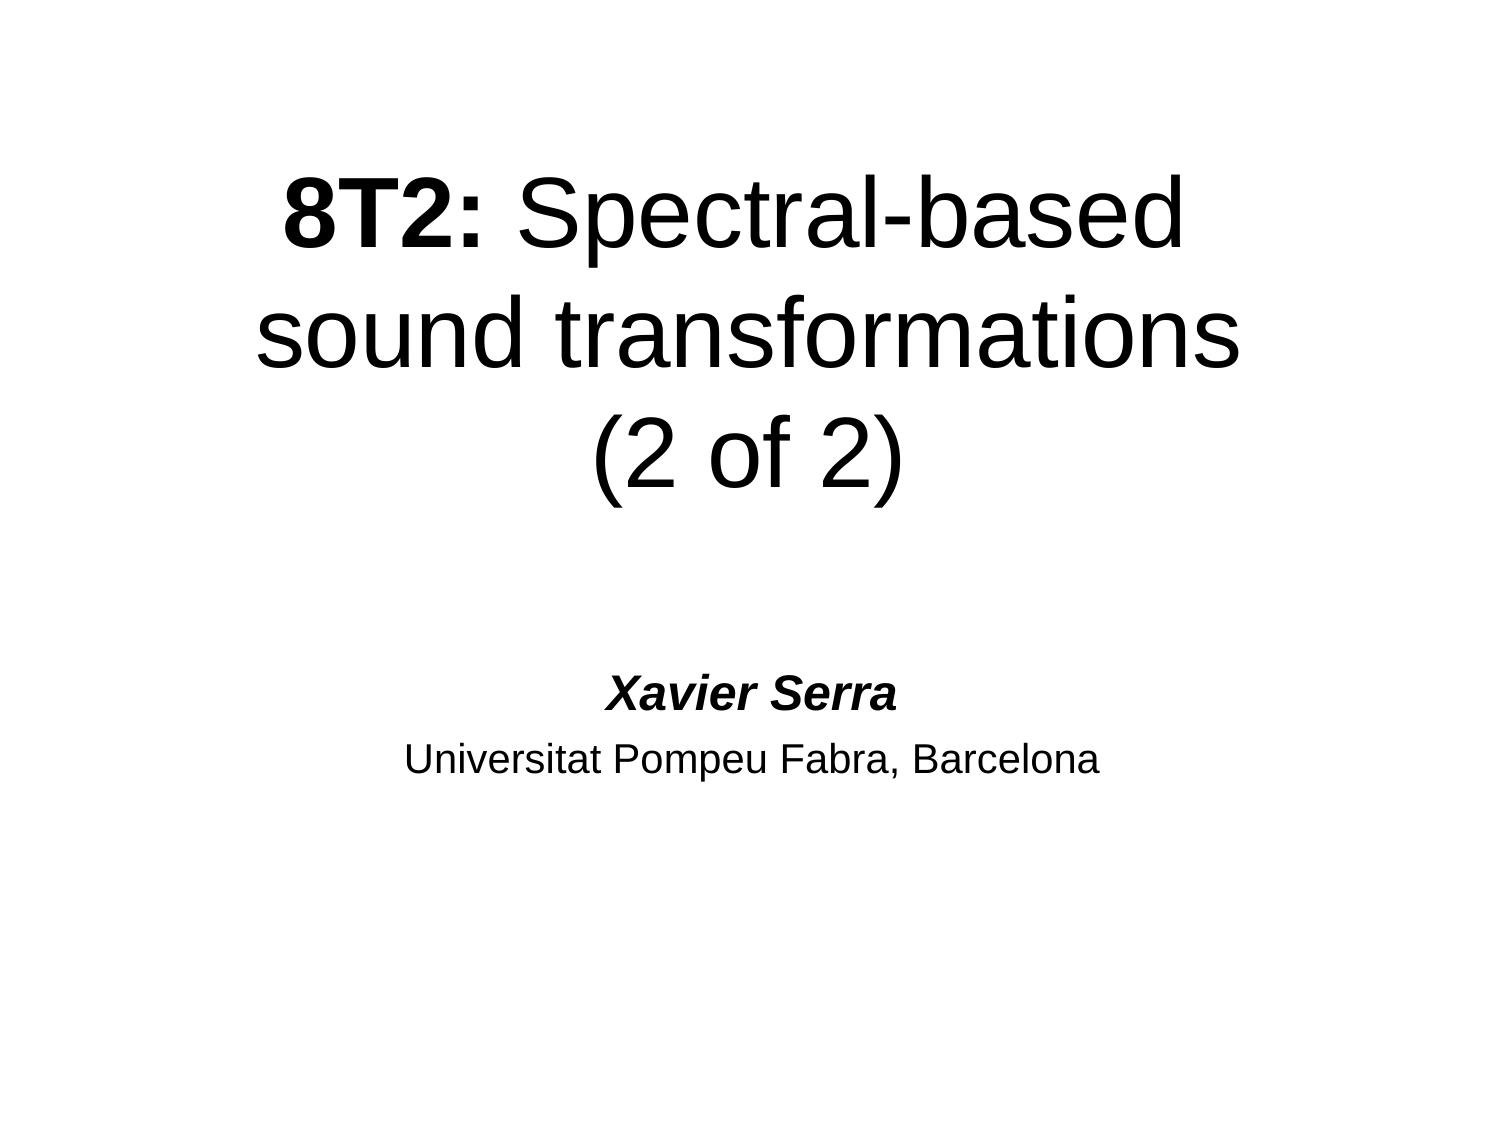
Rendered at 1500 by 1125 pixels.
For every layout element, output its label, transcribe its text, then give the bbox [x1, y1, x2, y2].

text_box Xavier Serra Universitat Pompeu Fabra, Barcelona [338, 657, 1166, 840]
title 8T2: Spectral-based sound transformations (2 of 2) [126, 82, 1334, 572]
